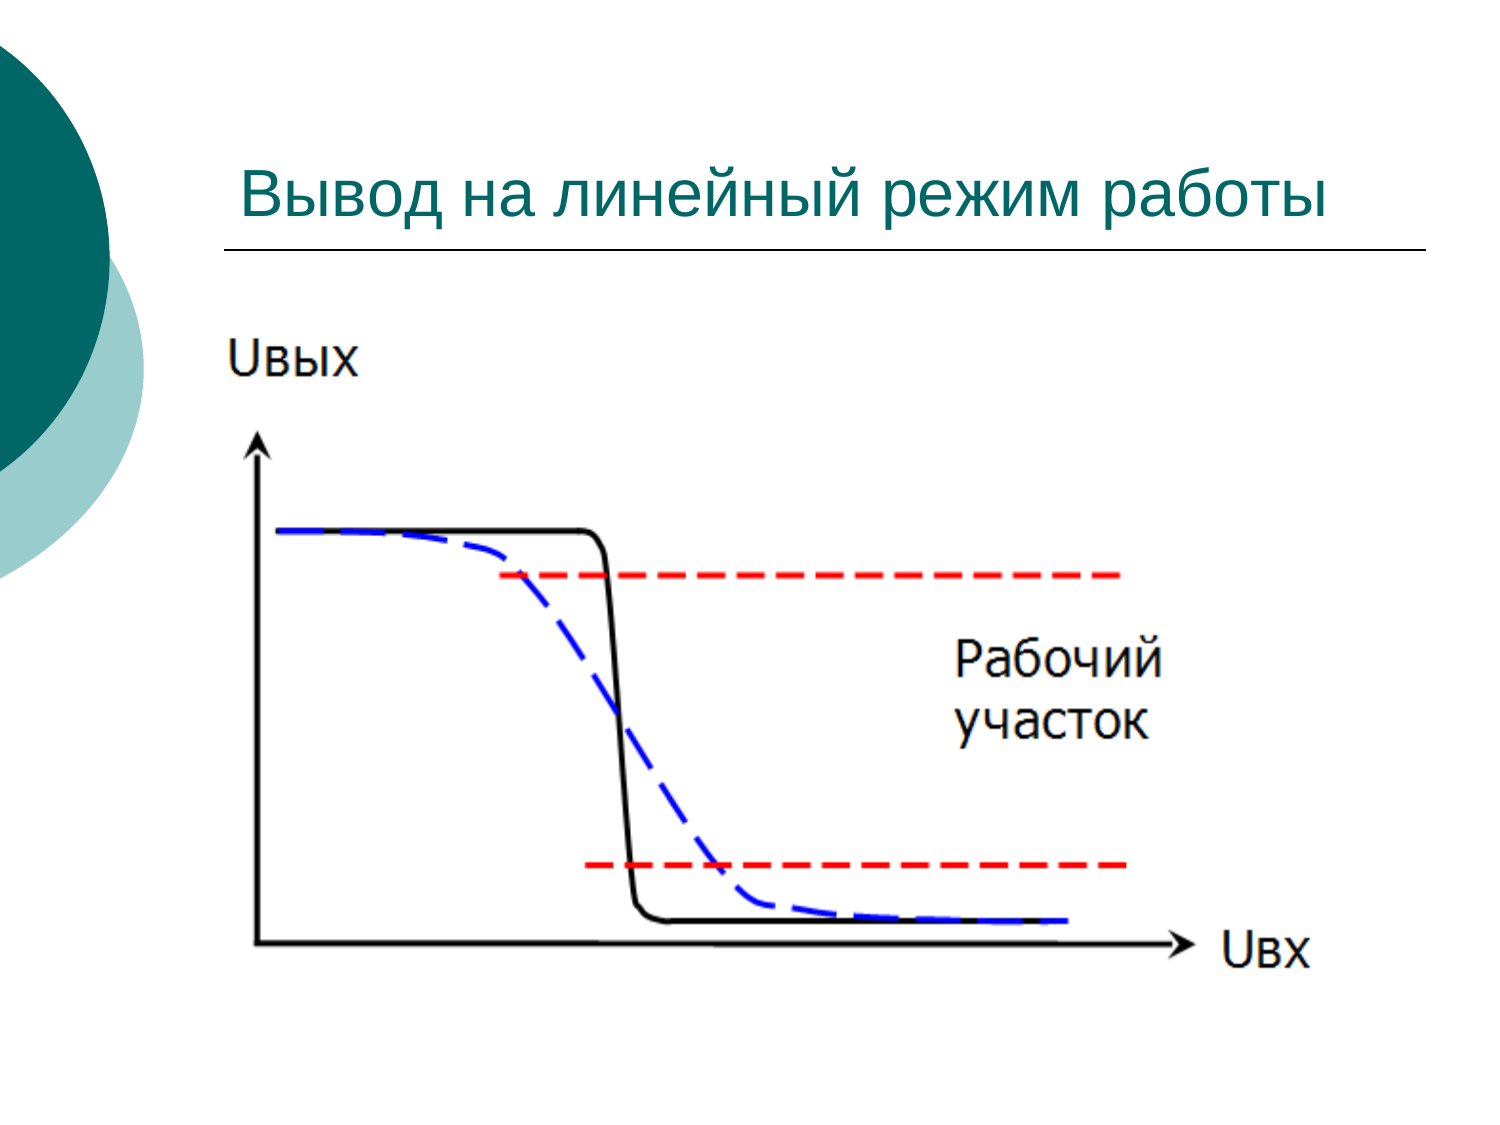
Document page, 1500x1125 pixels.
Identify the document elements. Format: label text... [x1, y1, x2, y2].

title Вывод на линейный режим работы [224, 49, 1425, 237]
picture [177, 307, 1371, 1040]
